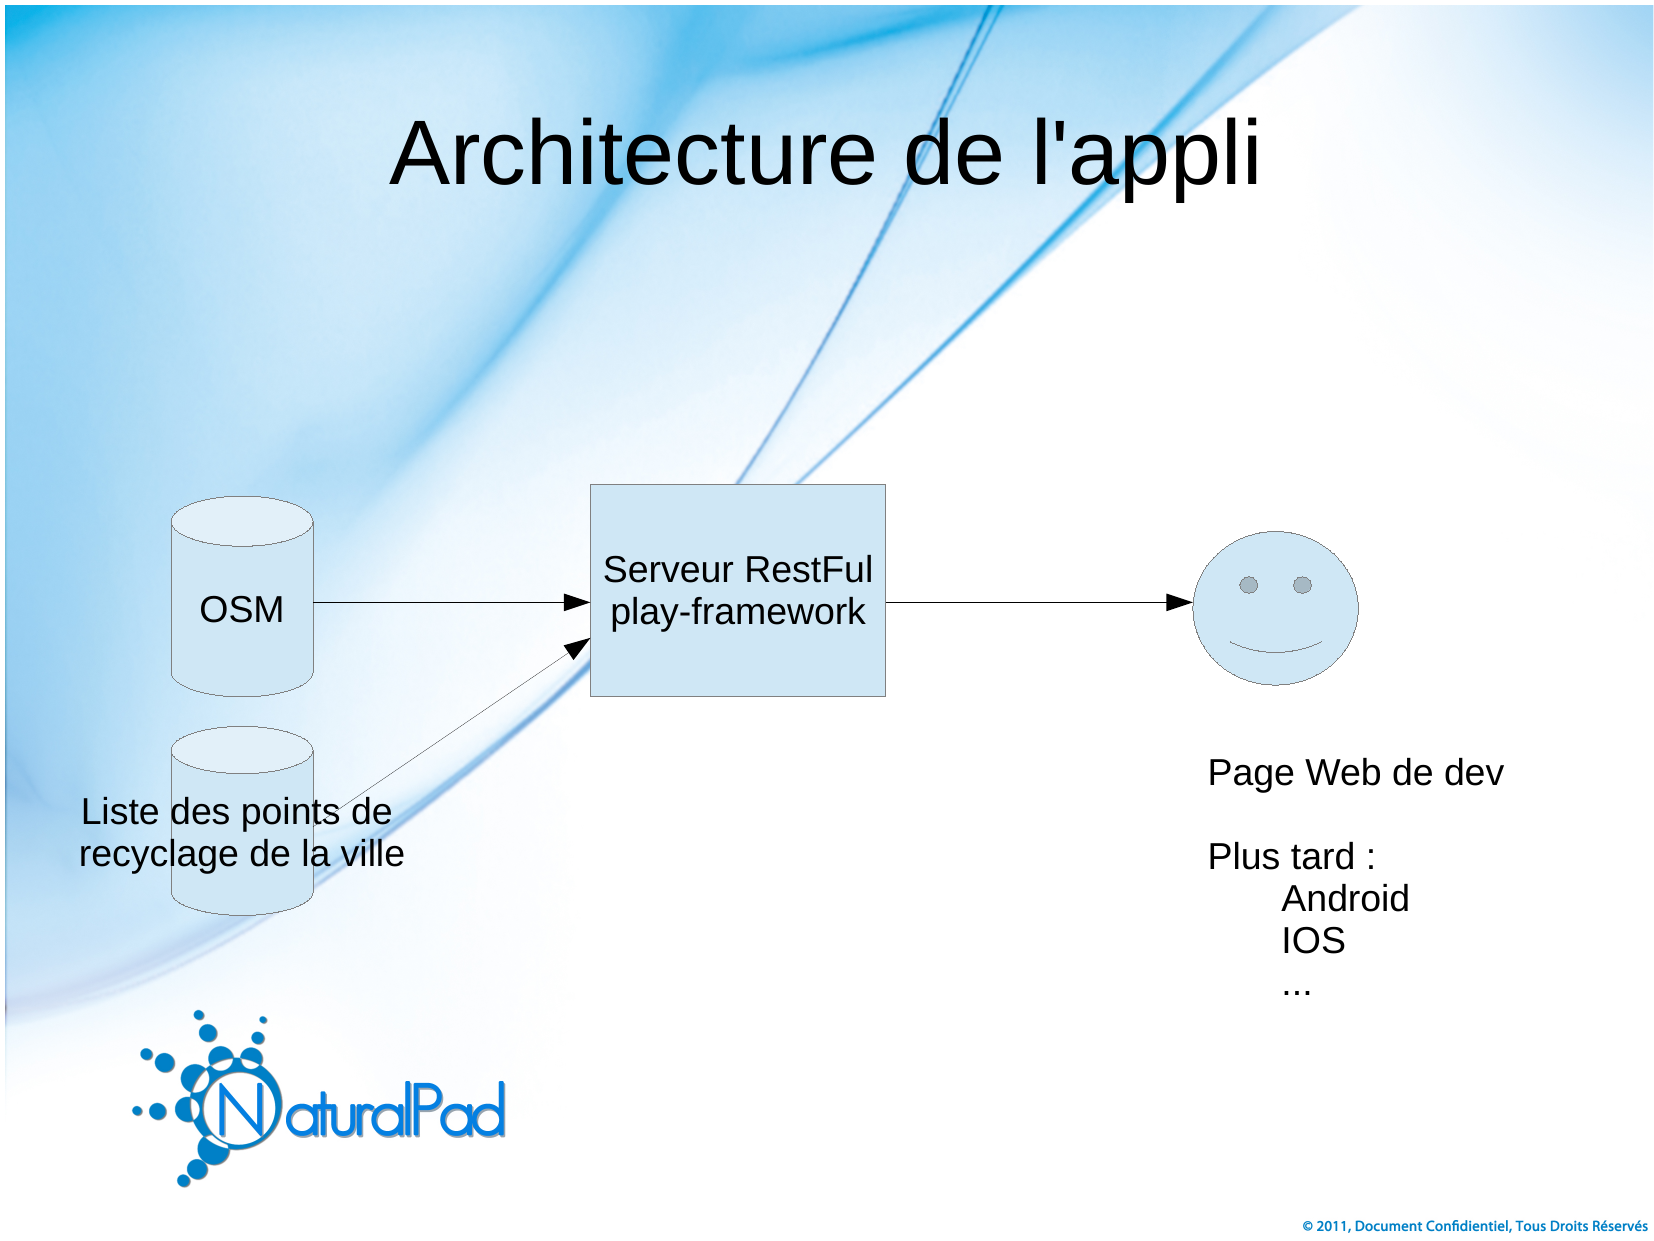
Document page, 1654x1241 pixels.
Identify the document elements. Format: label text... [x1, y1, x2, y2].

picture [5, 5, 1654, 1241]
text_box Serveur RestFul play-framework [590, 484, 886, 697]
text_box Page Web de dev Plus tard : Android IOS ... [1192, 744, 1520, 1011]
title Architecture de l'appli [82, 49, 1571, 257]
text_box OSM [171, 522, 314, 697]
text_box [1192, 531, 1359, 686]
text_box Liste des points de recyclage de la ville [171, 751, 314, 916]
